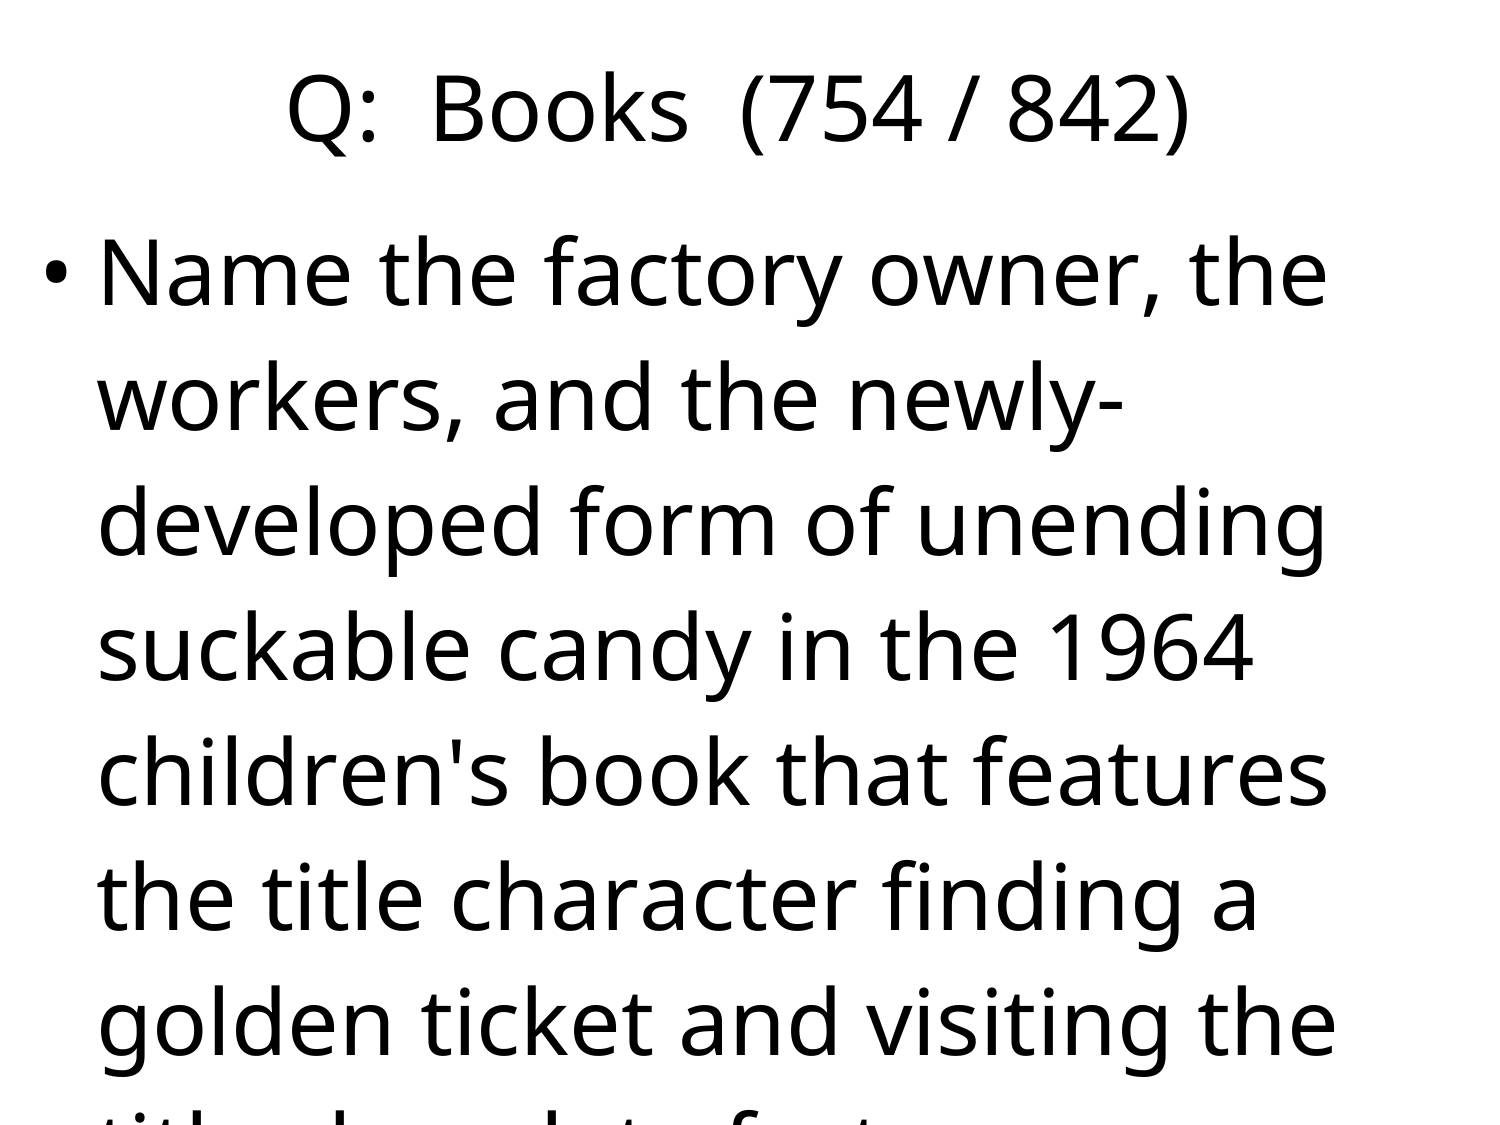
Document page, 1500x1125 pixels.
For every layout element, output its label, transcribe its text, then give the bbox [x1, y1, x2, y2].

list Name the factory owner, the workers, and the newly-developed form of unending suckable candy in the 1964 children's book that features the title character finding a golden ticket and visiting the title chocolate factory. [24, 200, 1476, 1101]
title Q: Books (754 / 842) [24, 12, 1476, 200]
